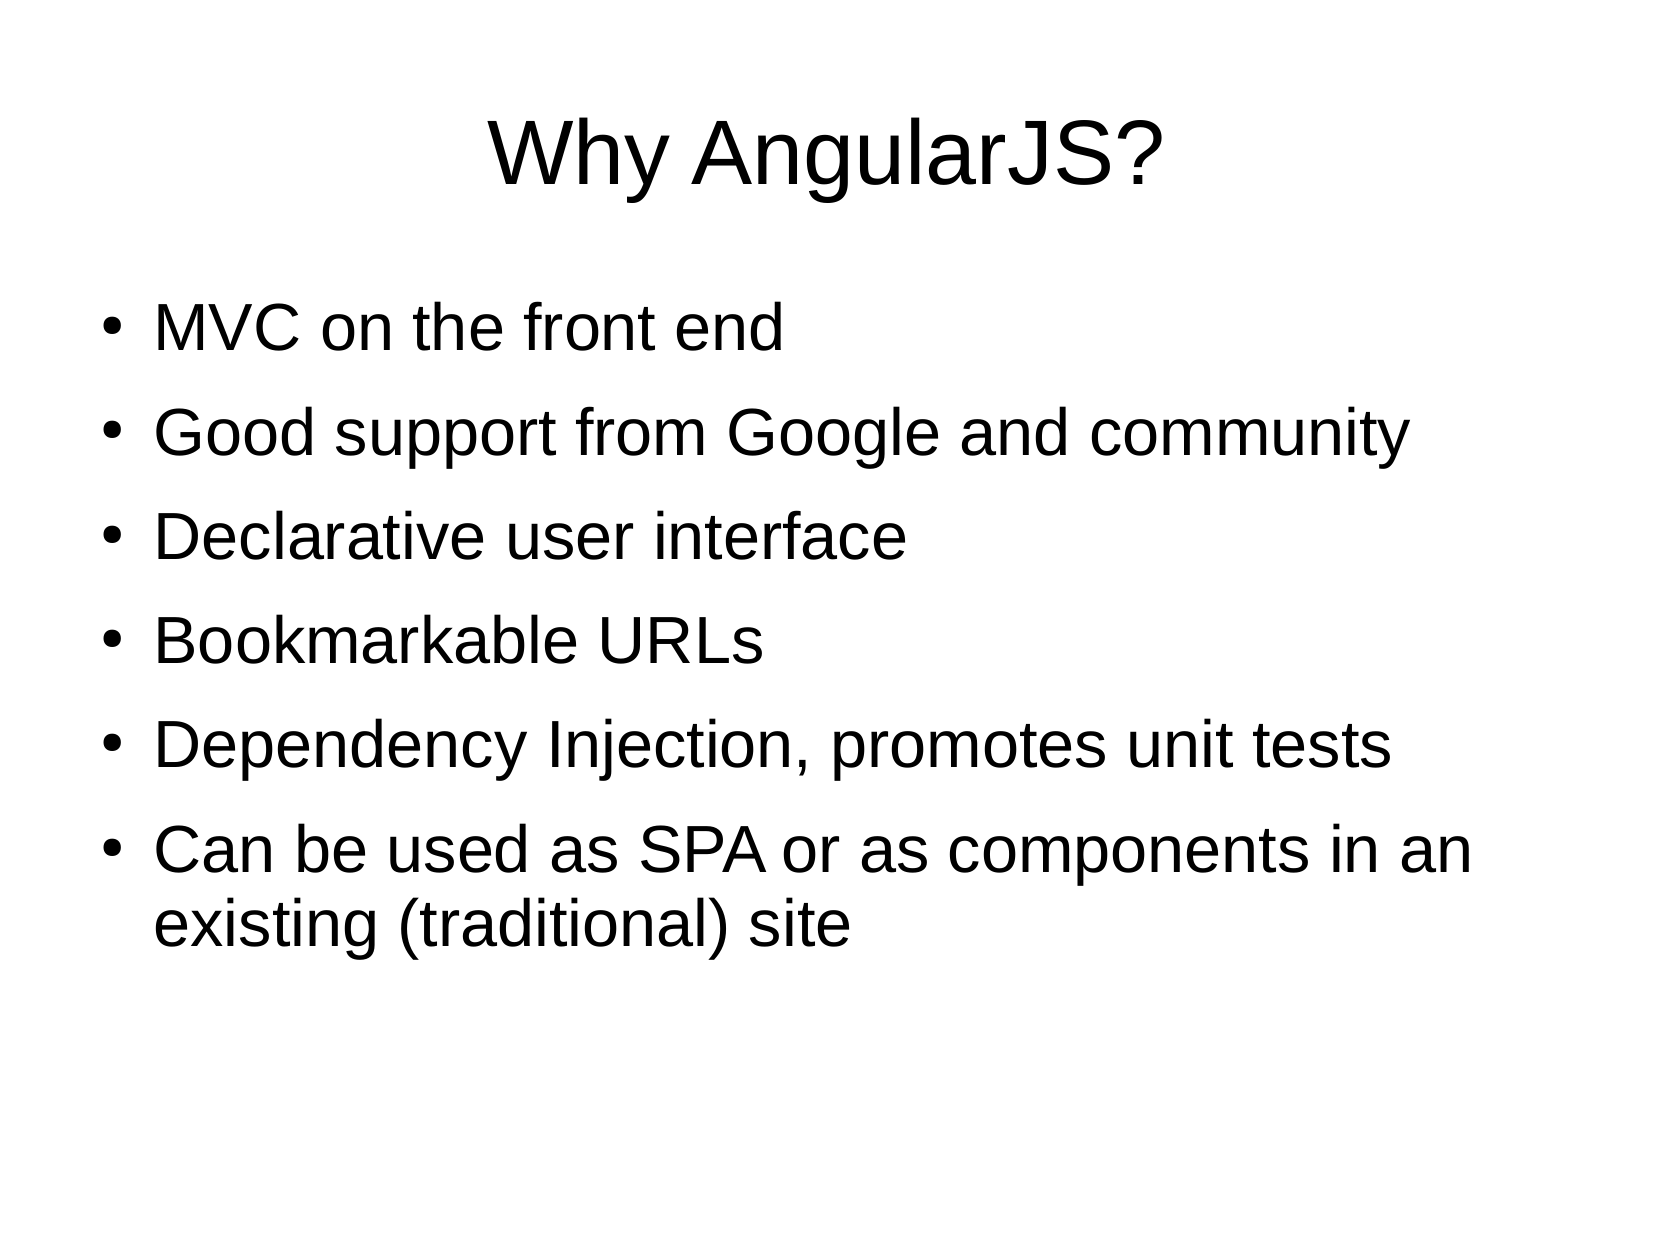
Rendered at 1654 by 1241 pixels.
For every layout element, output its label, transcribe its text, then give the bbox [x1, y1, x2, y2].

list MVC on the front end Good support from Google and community Declarative user interface Bookmarkable URLs Dependency Injection, promotes unit tests Can be used as SPA or as components in an existing (traditional) site [82, 290, 1571, 1010]
title Why AngularJS? [82, 49, 1571, 257]
